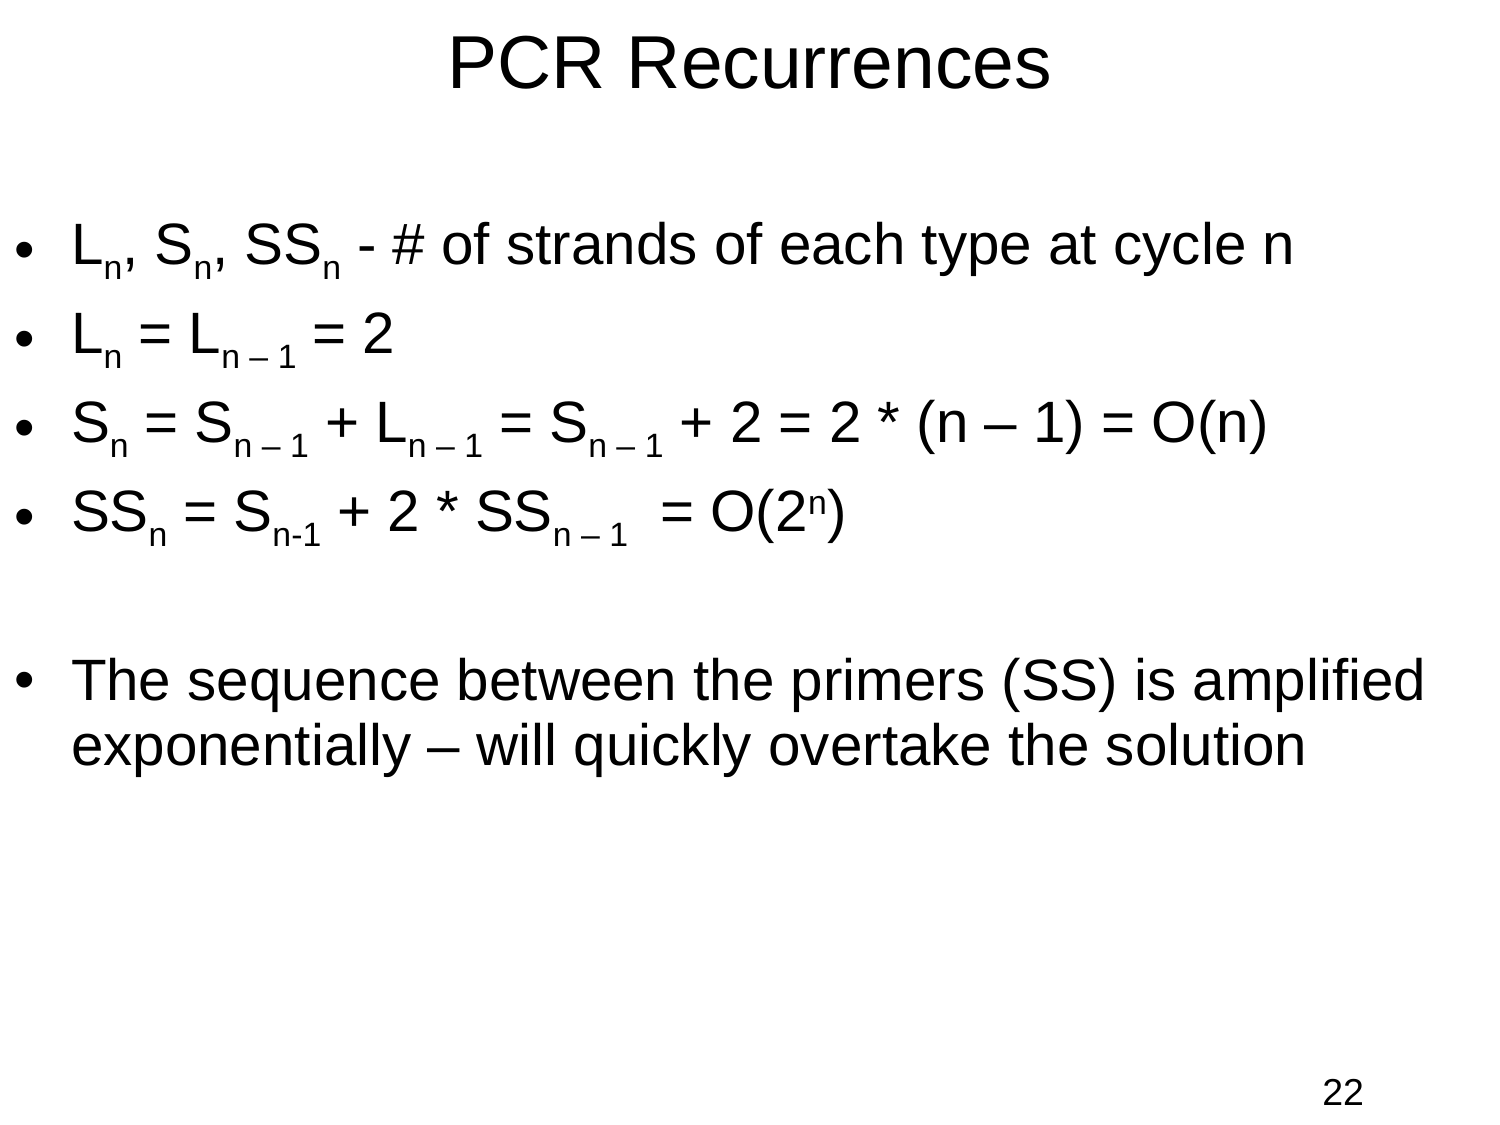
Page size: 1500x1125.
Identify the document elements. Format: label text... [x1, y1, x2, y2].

list Ln, Sn, SSn - # of strands of each type at cycle n Ln = Ln – 1 = 2 Sn = Sn – 1 + Ln – 1 = Sn – 1 + 2 = 2 * (n – 1) = O(n) SSn = Sn-1 + 2 * SSn – 1 = O(2n) The sequence between the primers (SS) is amplified exponentially – will quickly overtake the solution [0, 124, 1500, 1125]
title PCR Recurrences [0, 12, 1500, 113]
